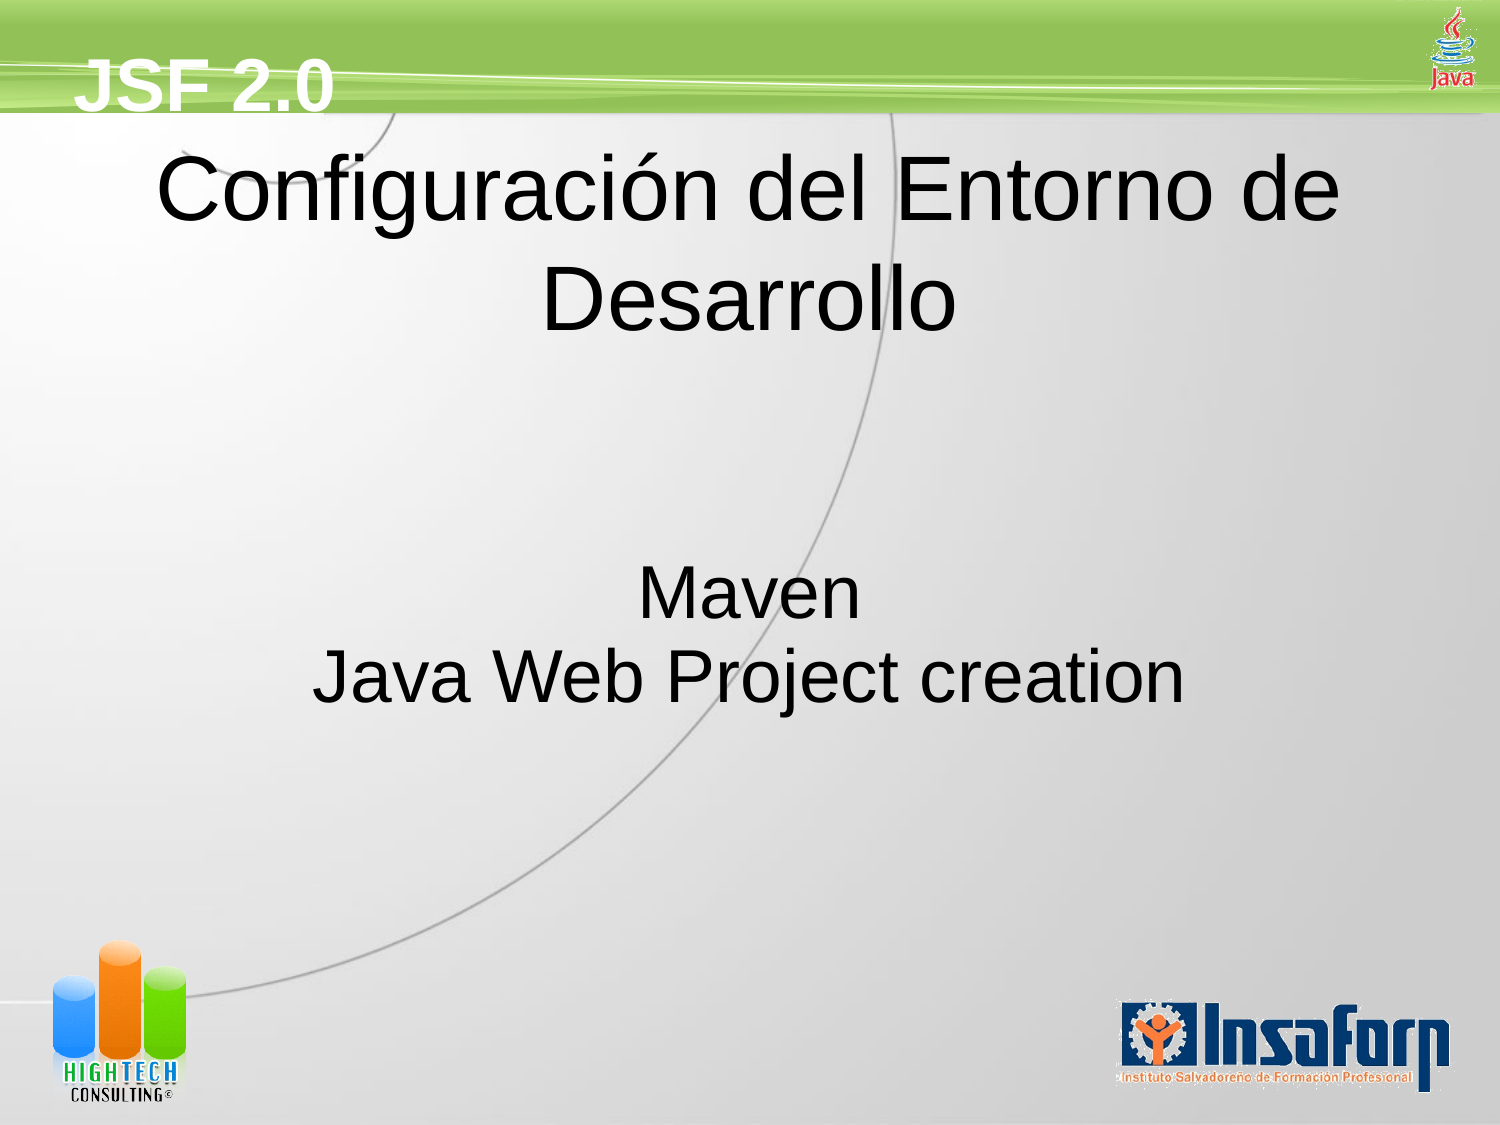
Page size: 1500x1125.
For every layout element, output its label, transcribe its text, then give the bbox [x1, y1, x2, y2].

subtitle Maven Java Web Project creation [75, 263, 1425, 1006]
text_box Configuración del Entorno de Desarrollo [75, 136, 1425, 263]
text_box JSF 2.0 [58, 29, 473, 129]
picture [0, 0, 1500, 1125]
